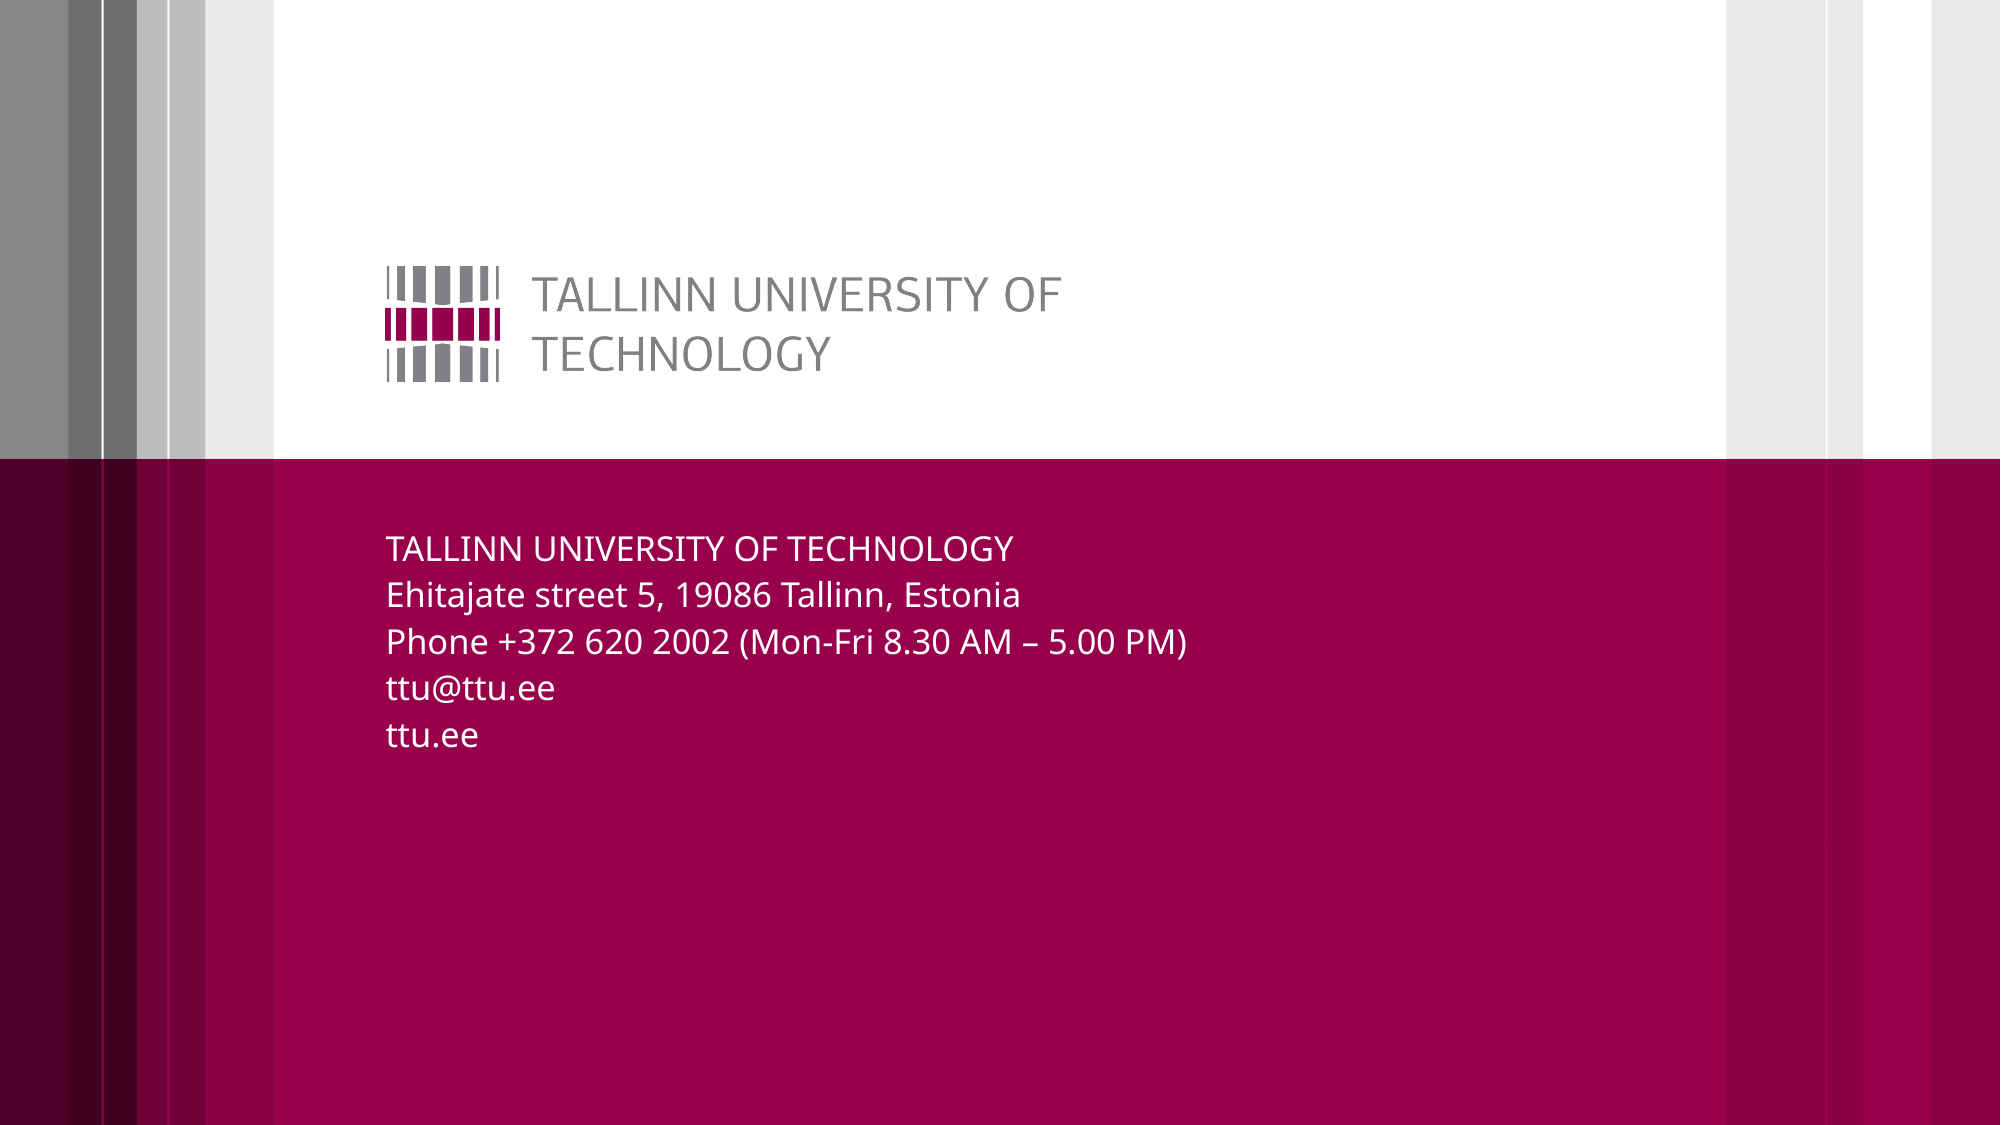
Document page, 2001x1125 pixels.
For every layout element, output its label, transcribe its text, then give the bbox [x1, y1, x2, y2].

picture [0, 0, 2000, 1125]
list TALLINN UNIVERSITY OF TECHNOLOGY Ehitajate street 5, 19086 Tallinn, Estonia Phone +372 620 2002 (Mon-Fri 8.30 AM – 5.00 PM) ttu@ttu.ee ttu.ee [385, 527, 1439, 758]
